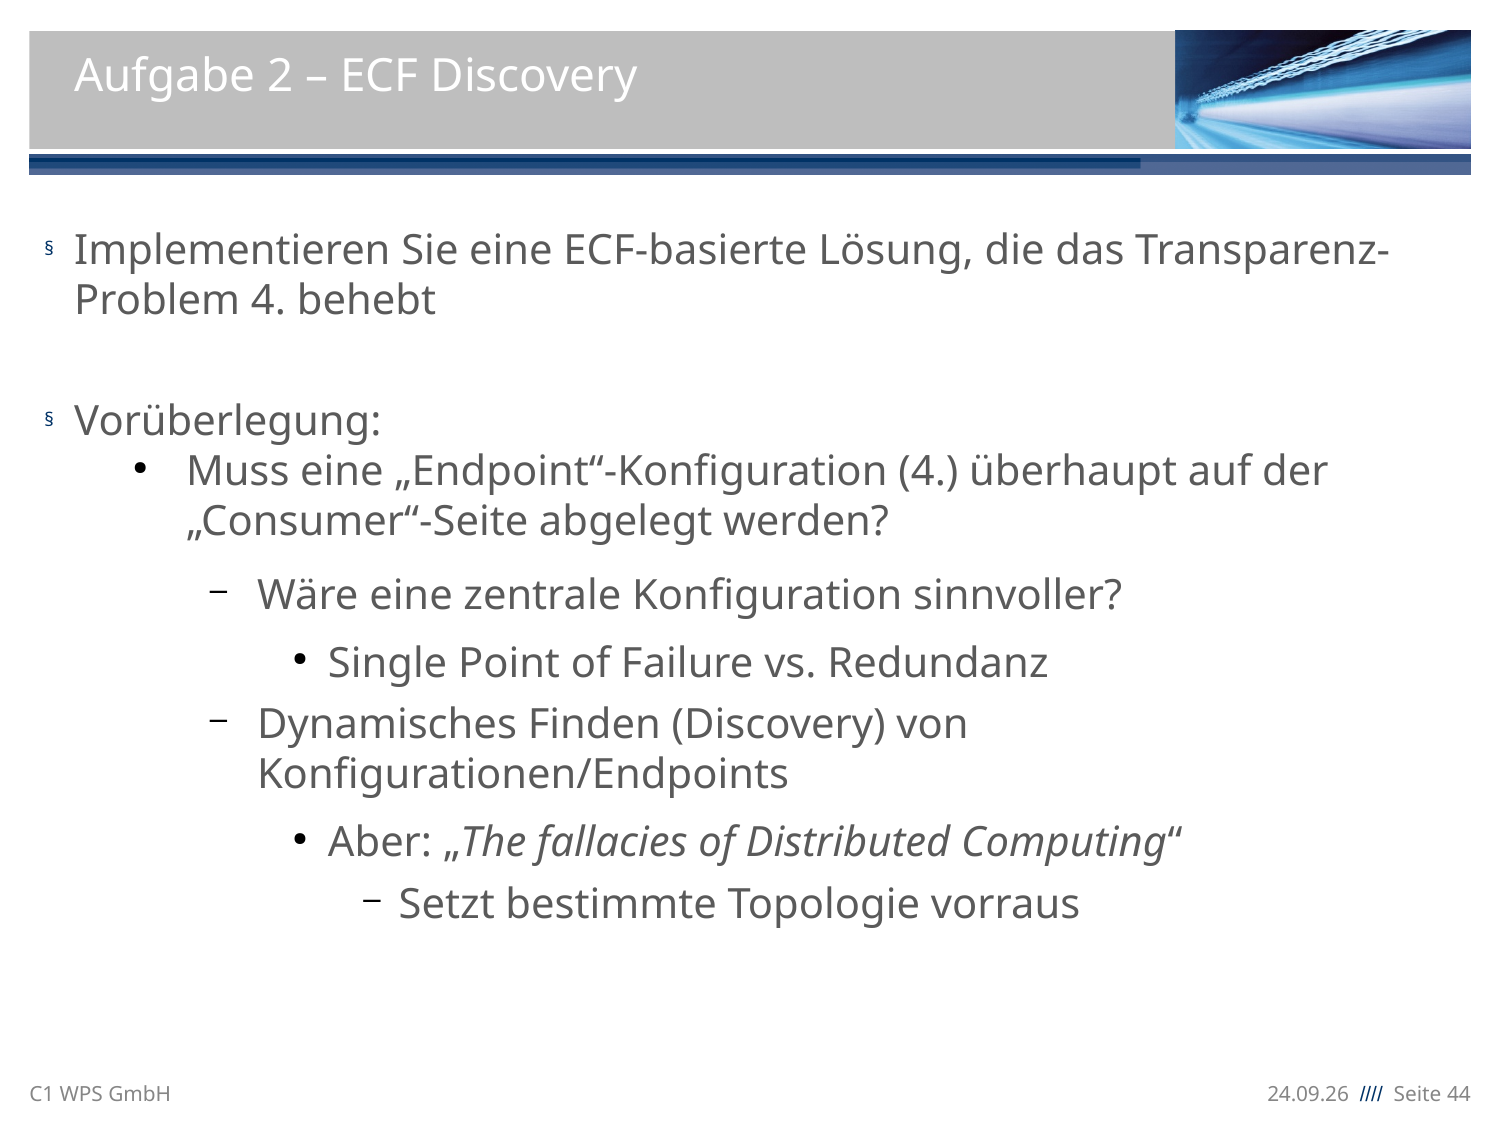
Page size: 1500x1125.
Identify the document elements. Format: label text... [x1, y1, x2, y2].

list Implementieren Sie eine ECF-basierte Lösung, die das Transparenz-Problem 4. behebt Vorüberlegung: Muss eine „Endpoint“-Konfiguration (4.) überhaupt auf der „Consumer“-Seite abgelegt werden? Wäre eine zentrale Konfiguration sinnvoller? Single Point of Failure vs. Redundanz Dynamisches Finden (Discovery) von Konfigurationen/Endpoints Aber: „The fallacies of Distributed Computing“ Setzt bestimmte Topologie vorraus [29, 208, 1471, 1059]
picture [29, 154, 1471, 175]
picture [1175, 30, 1471, 149]
title Aufgabe 2 – ECF Discovery [29, 31, 1176, 149]
